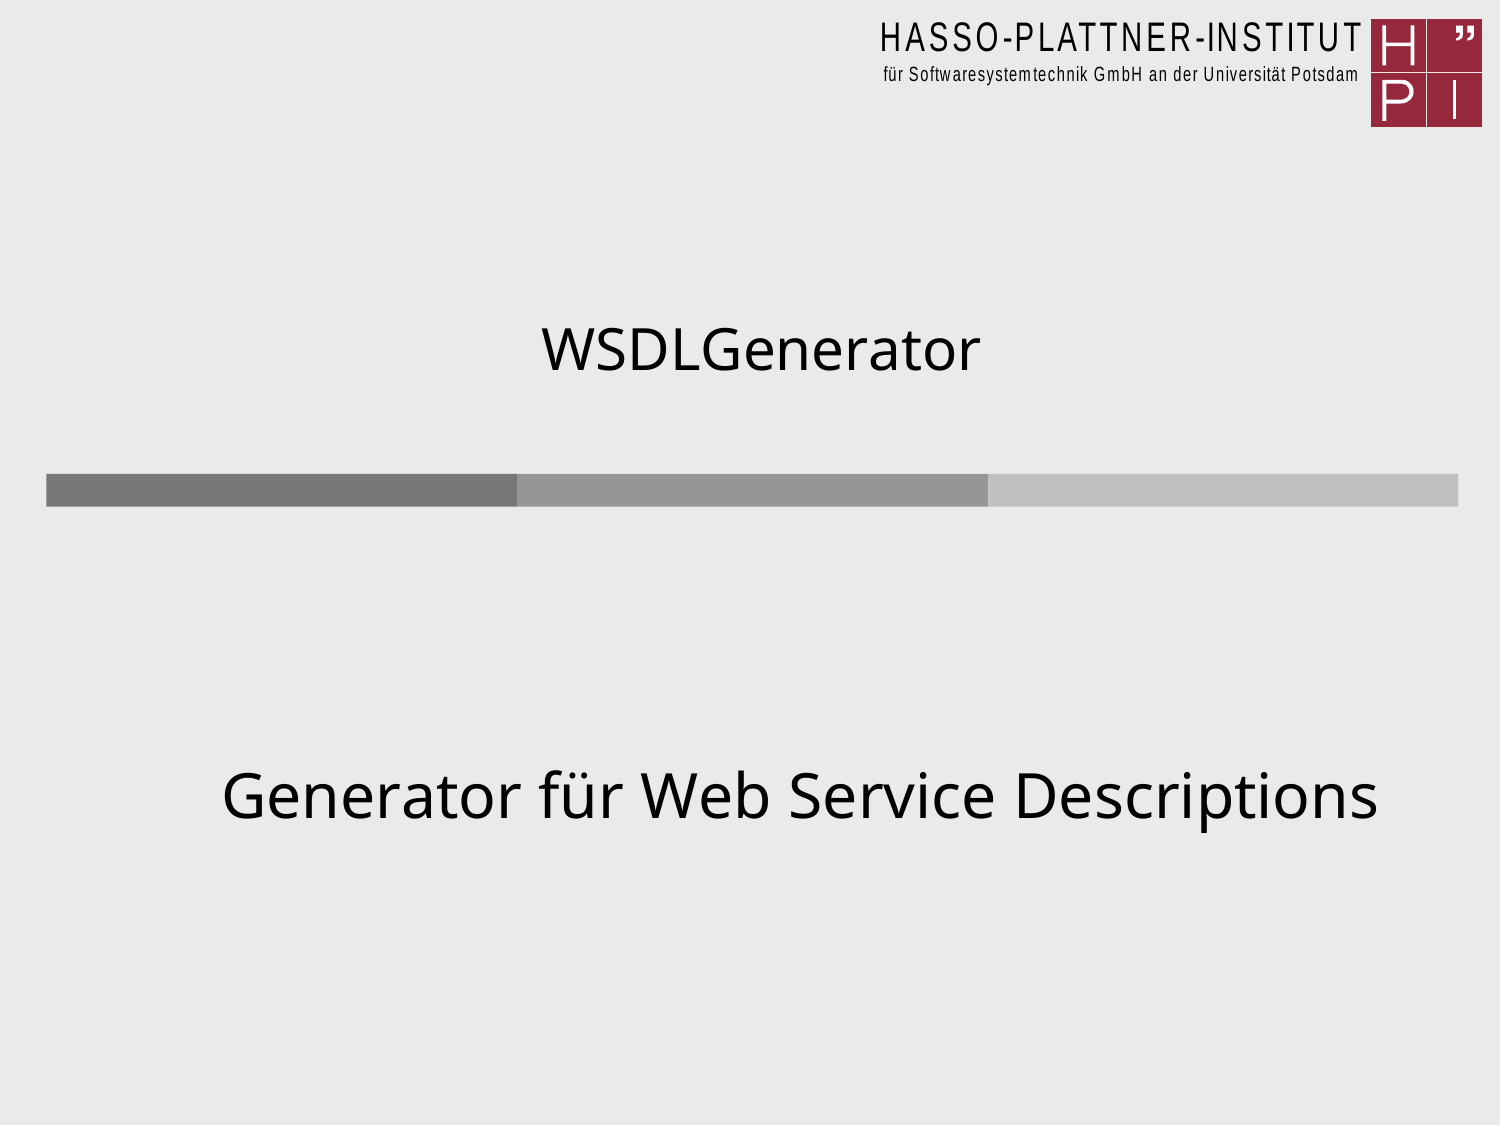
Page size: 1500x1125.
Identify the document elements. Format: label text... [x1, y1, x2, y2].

subtitle Generator für Web Service Descriptions [0, 644, 1500, 933]
title WSDLGenerator [123, 227, 1399, 469]
